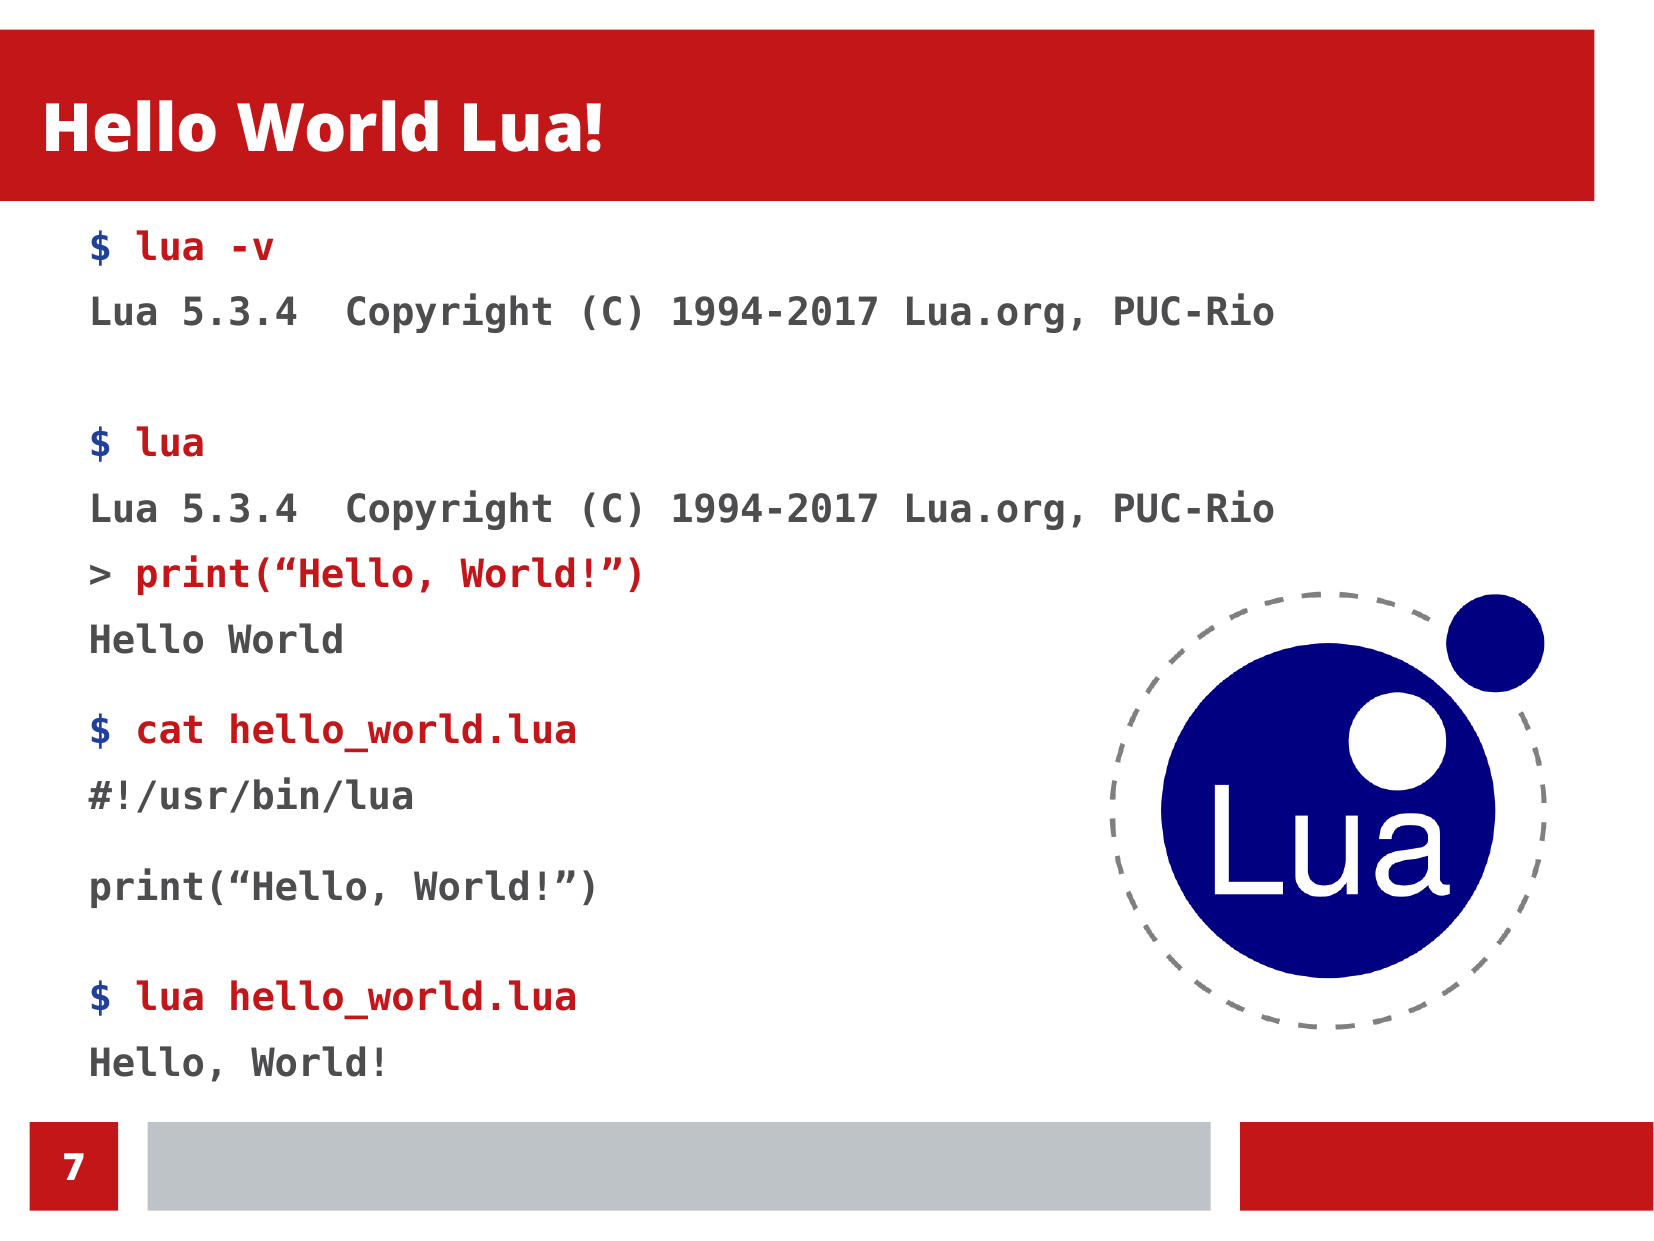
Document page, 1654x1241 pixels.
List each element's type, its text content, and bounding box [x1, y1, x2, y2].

picture [1104, 586, 1547, 1030]
title Hello World Lua! [41, 53, 1577, 172]
list $ lua -v Lua 5.3.4 Copyright (C) 1994-2017 Lua.org, PUC-Rio $ lua Lua 5.3.4 Copyright (C) 1994-2017 Lua.org, PUC-Rio > print(“Hello, World!”) Hello World $ cat hello_world.lua #!/usr/bin/lua print(“Hello, World!”) $ lua hello_world.lua Hello, World! [88, 224, 1554, 1093]
